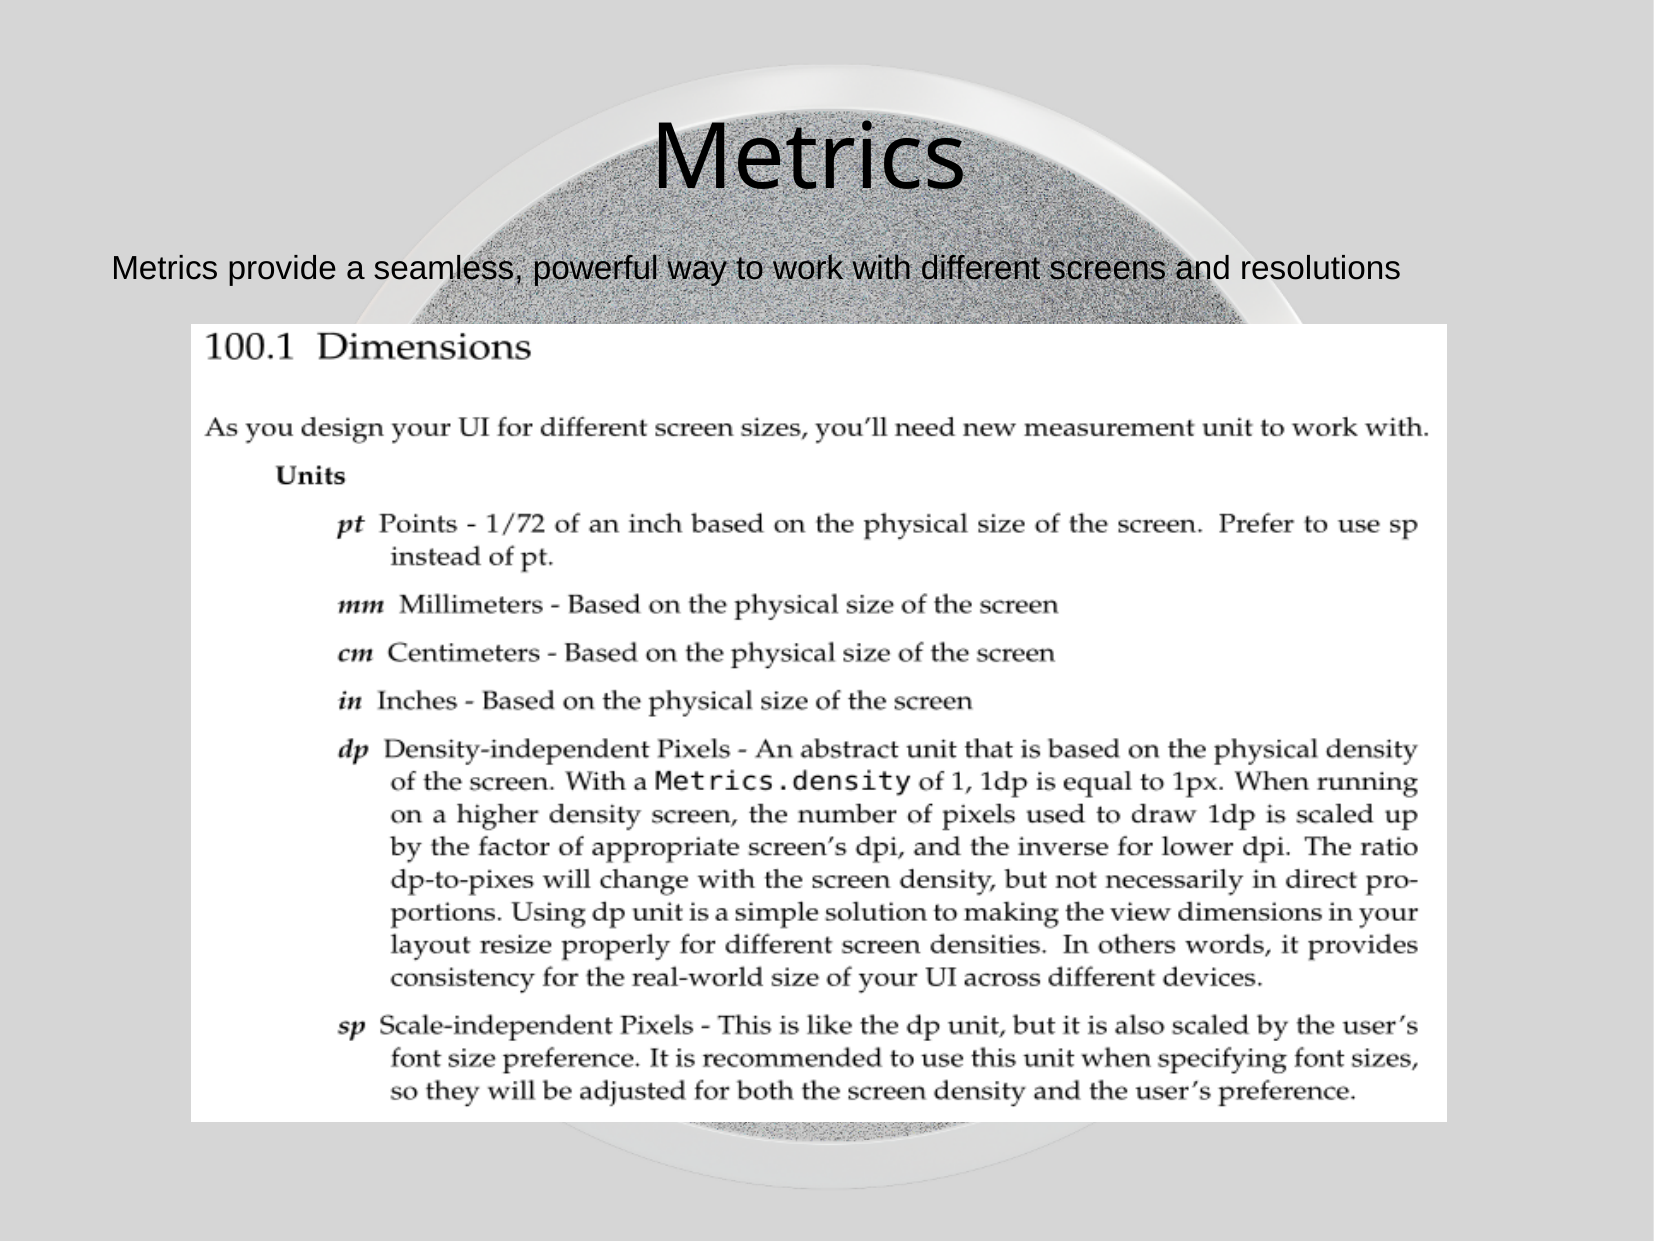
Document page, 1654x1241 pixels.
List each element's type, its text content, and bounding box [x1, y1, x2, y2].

picture [0, 0, 1654, 1241]
list Metrics provide a seamless, powerful way to work with different screens and resolutions [111, 249, 1499, 398]
title Metrics [82, 49, 1536, 257]
